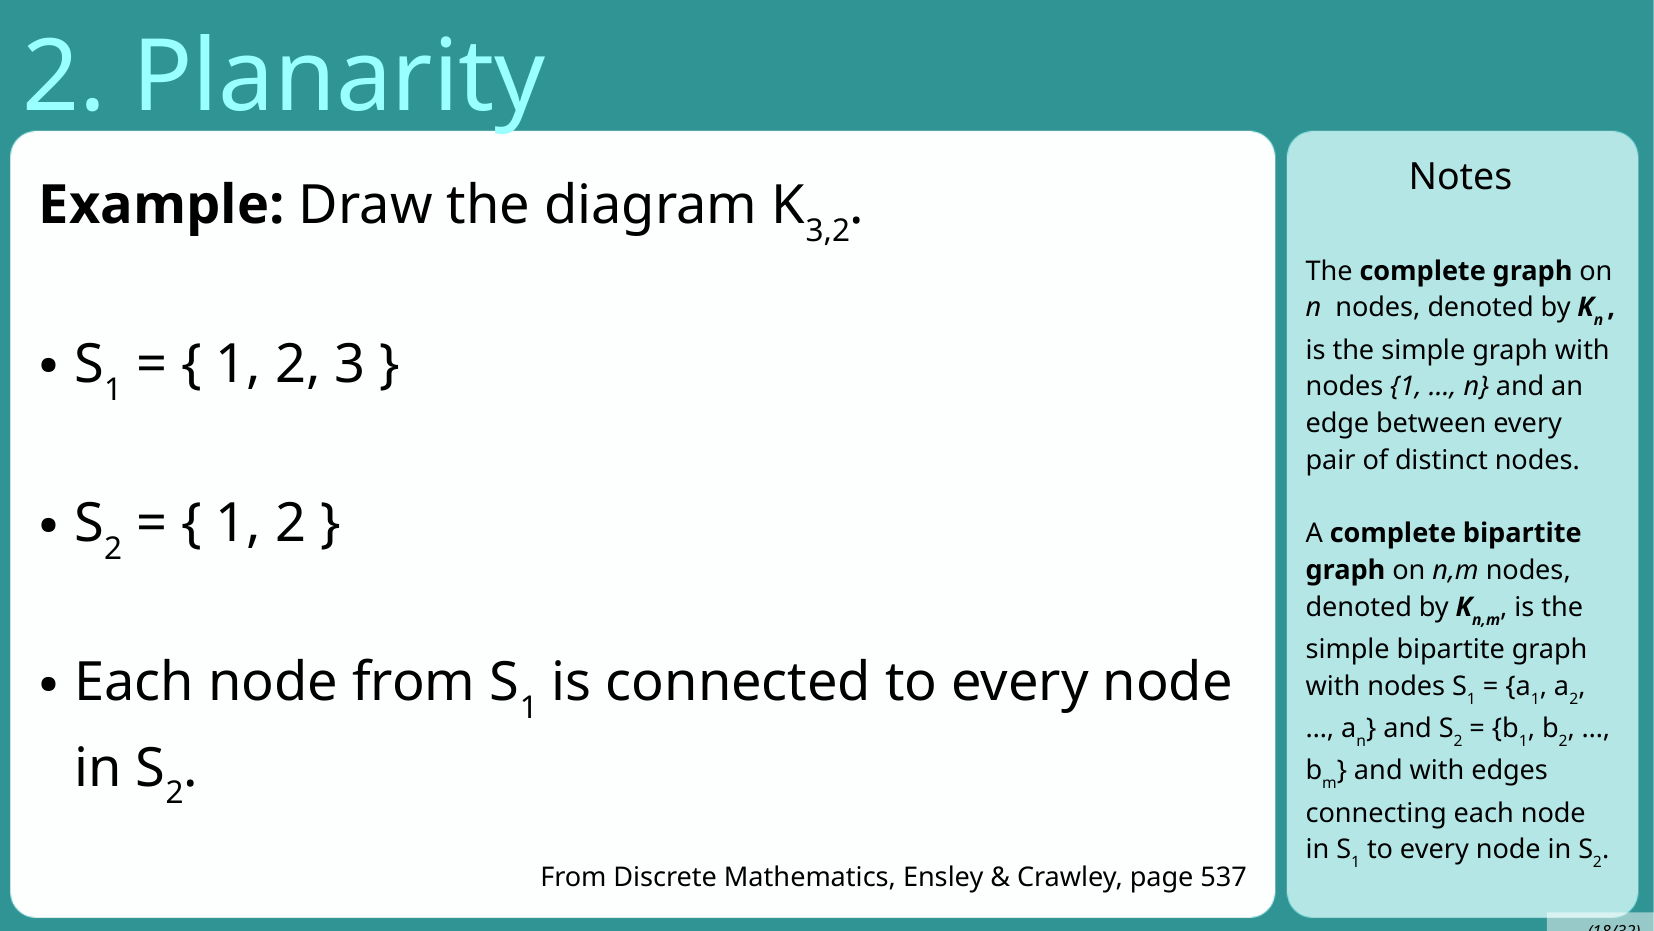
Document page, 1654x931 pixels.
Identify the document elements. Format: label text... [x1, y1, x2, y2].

text_box From Discrete Mathematics, Ensley & Crawley, page 537 [536, 860, 1247, 892]
text_box Notes The complete graph on n nodes, denoted by Kn , is the simple graph with nodes {1, …, n} and an edge between every pair of distinct nodes. A complete bipartite graph on n,m nodes, denoted by Kn,m, is the simple bipartite graph with nodes S1 = {a1, a2, …, an} and S2 = {b1, b2, …, bm} and with edges connecting each node in S1 to every node in S2. [1290, 141, 1631, 891]
picture [0, 0, 1654, 931]
text_box (<number>/32) [1546, 912, 1654, 931]
title 2. Planarity [22, 13, 1511, 130]
text_box Example: Draw the diagram K3,2. S1 = { 1, 2, 3 } S2 = { 1, 2 } Each node from S1 is connected to every node in S2. [39, 165, 1247, 892]
